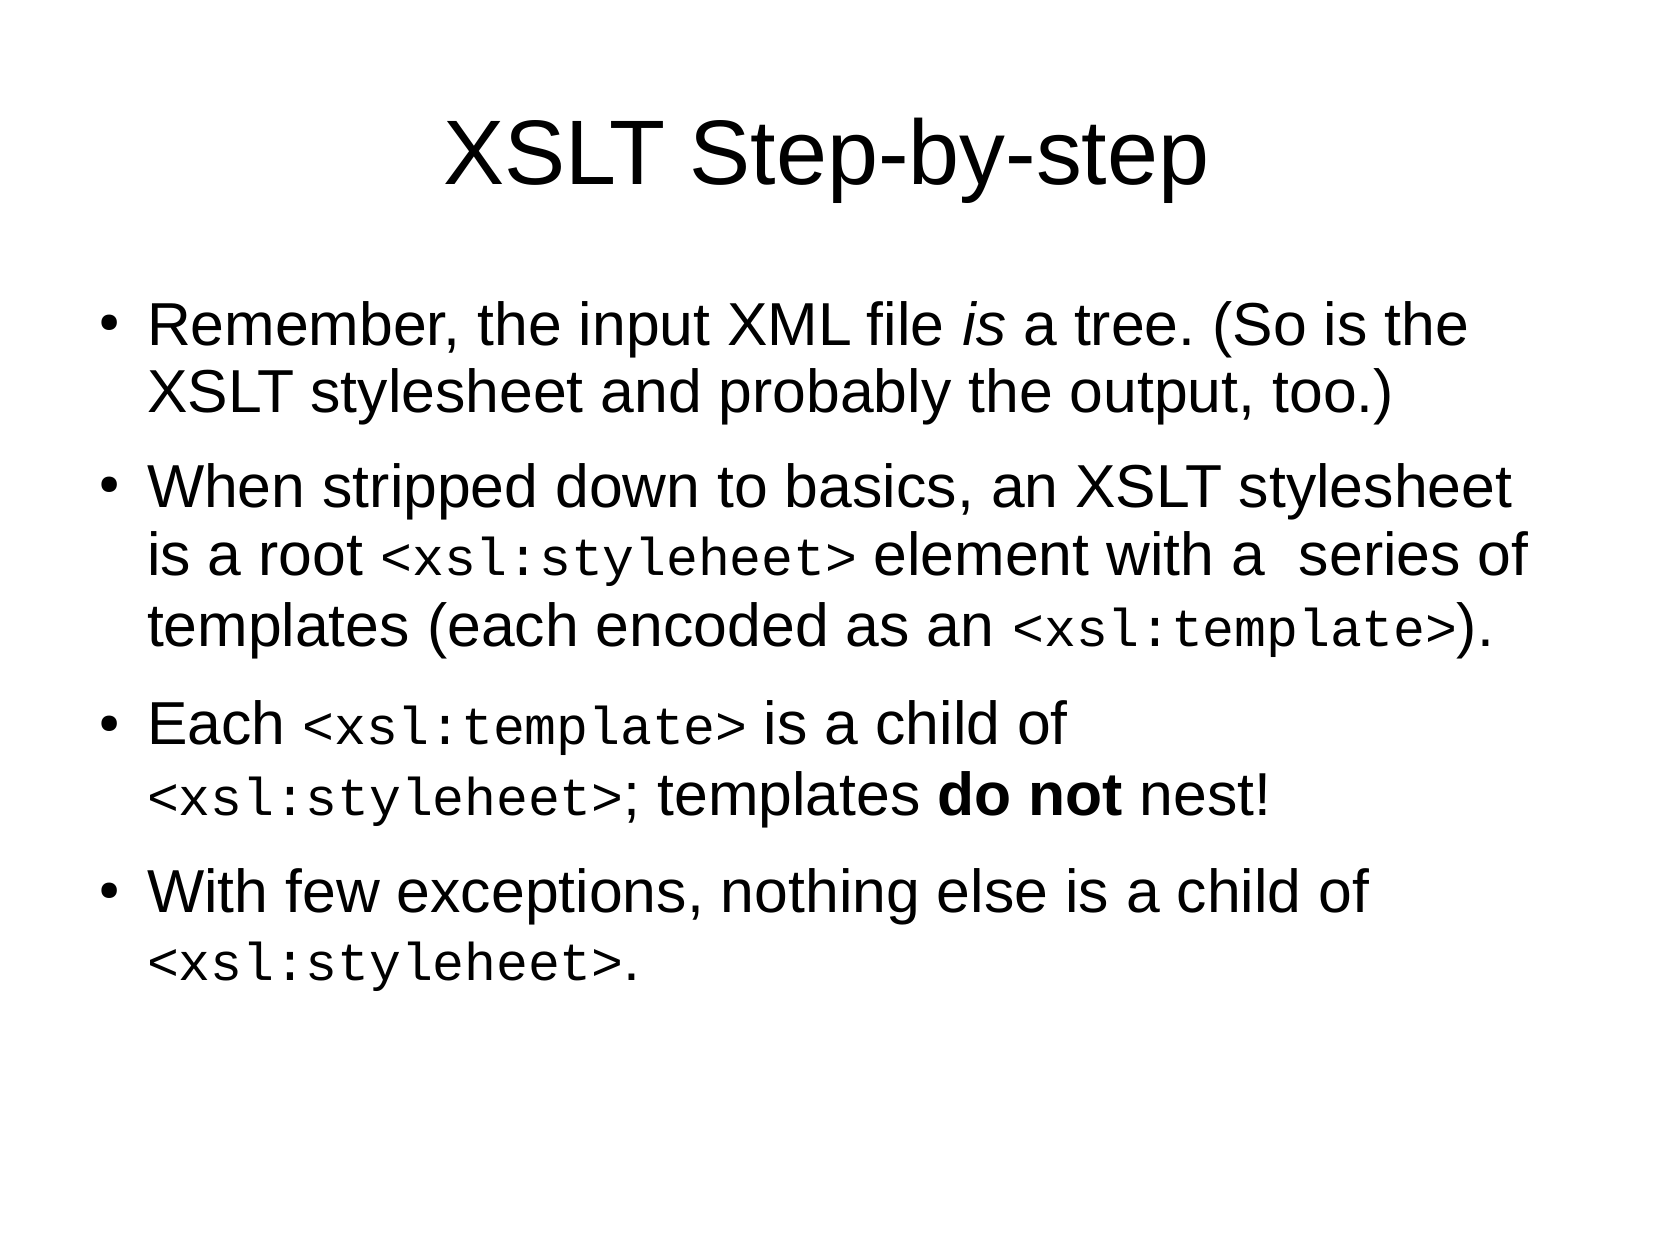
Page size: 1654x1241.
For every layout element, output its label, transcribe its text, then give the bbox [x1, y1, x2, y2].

list Remember, the input XML file is a tree. (So is the XSLT stylesheet and probably the output, too.) When stripped down to basics, an XSLT stylesheet is a root <xsl:styleheet> element with a series of templates (each encoded as an <xsl:template>). Each <xsl:template> is a child of <xsl:styleheet>; templates do not nest! With few exceptions, nothing else is a child of <xsl:styleheet>. [82, 290, 1571, 1010]
title XSLT Step-by-step [82, 49, 1571, 257]
